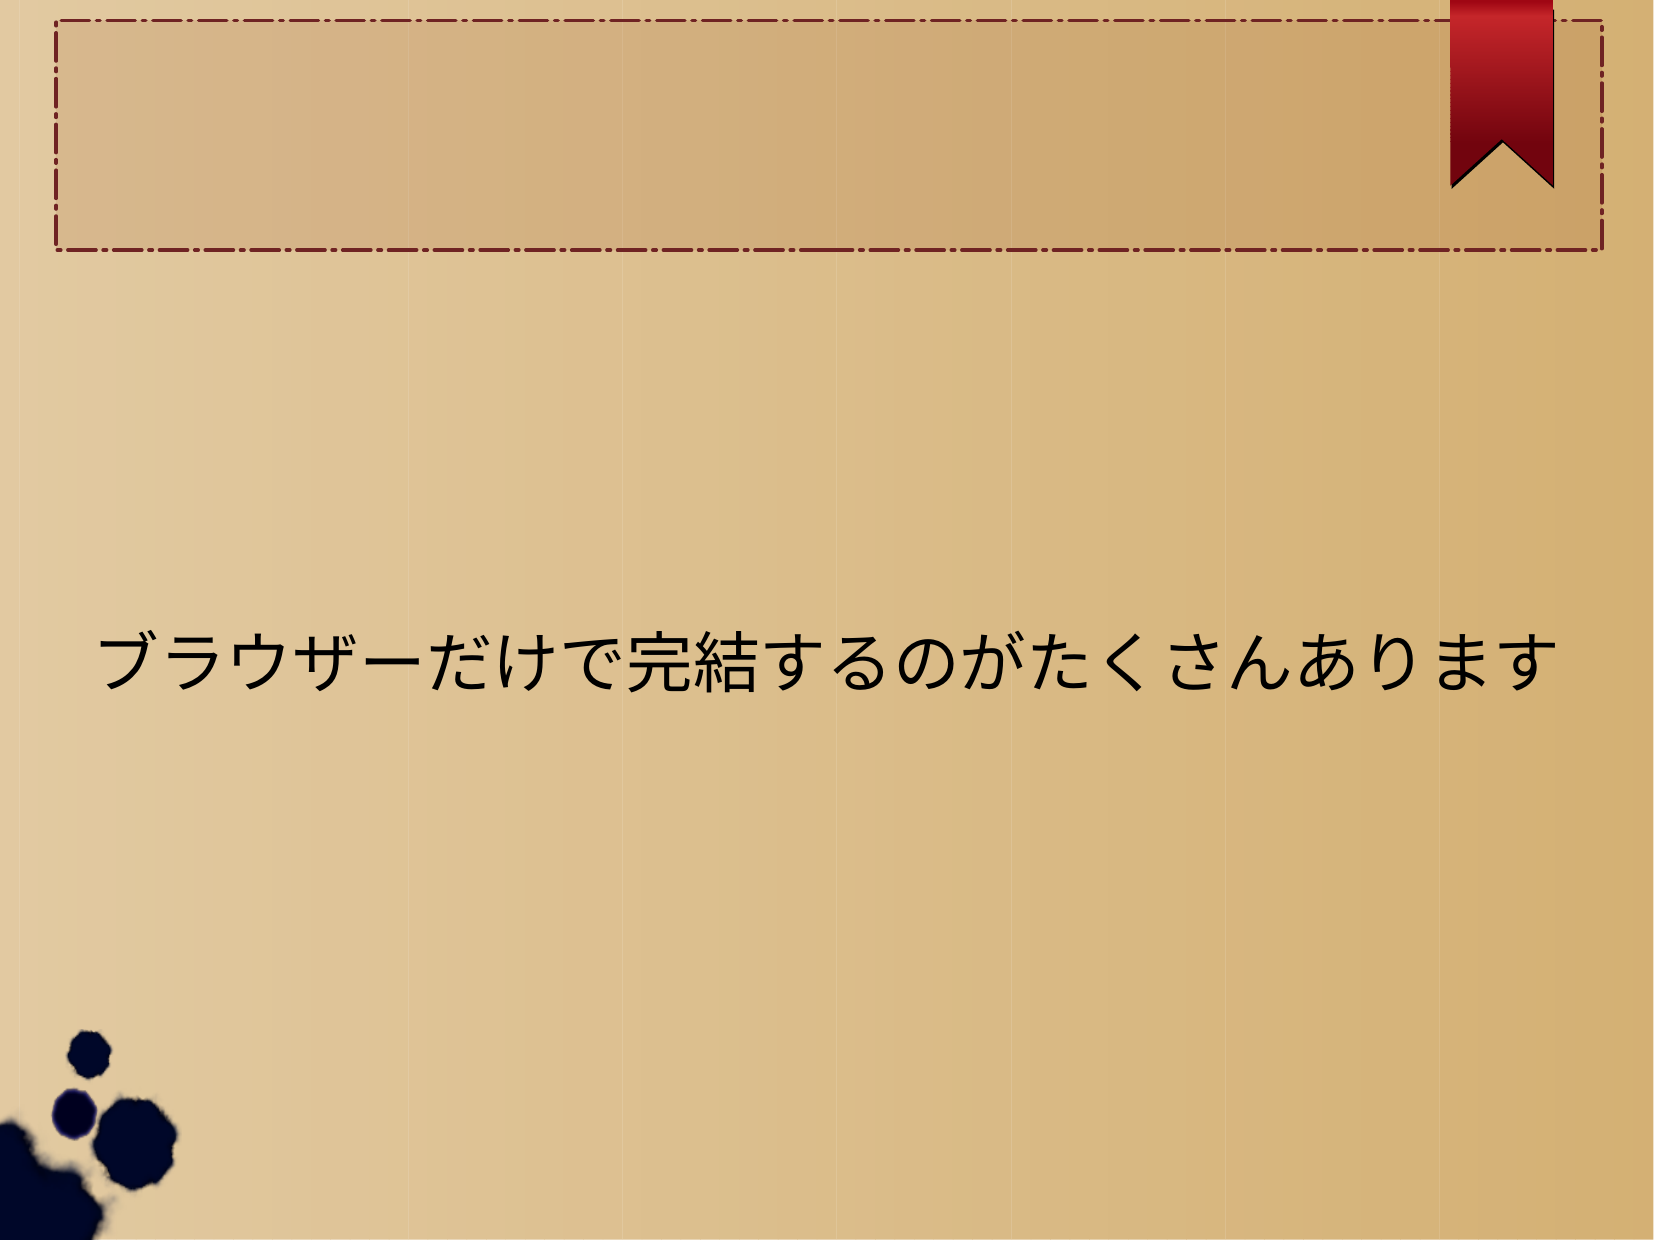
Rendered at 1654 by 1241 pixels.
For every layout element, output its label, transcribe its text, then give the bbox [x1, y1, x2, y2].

subtitle ブラウザーだけで完結するのがたくさんあります [82, 299, 1571, 1019]
